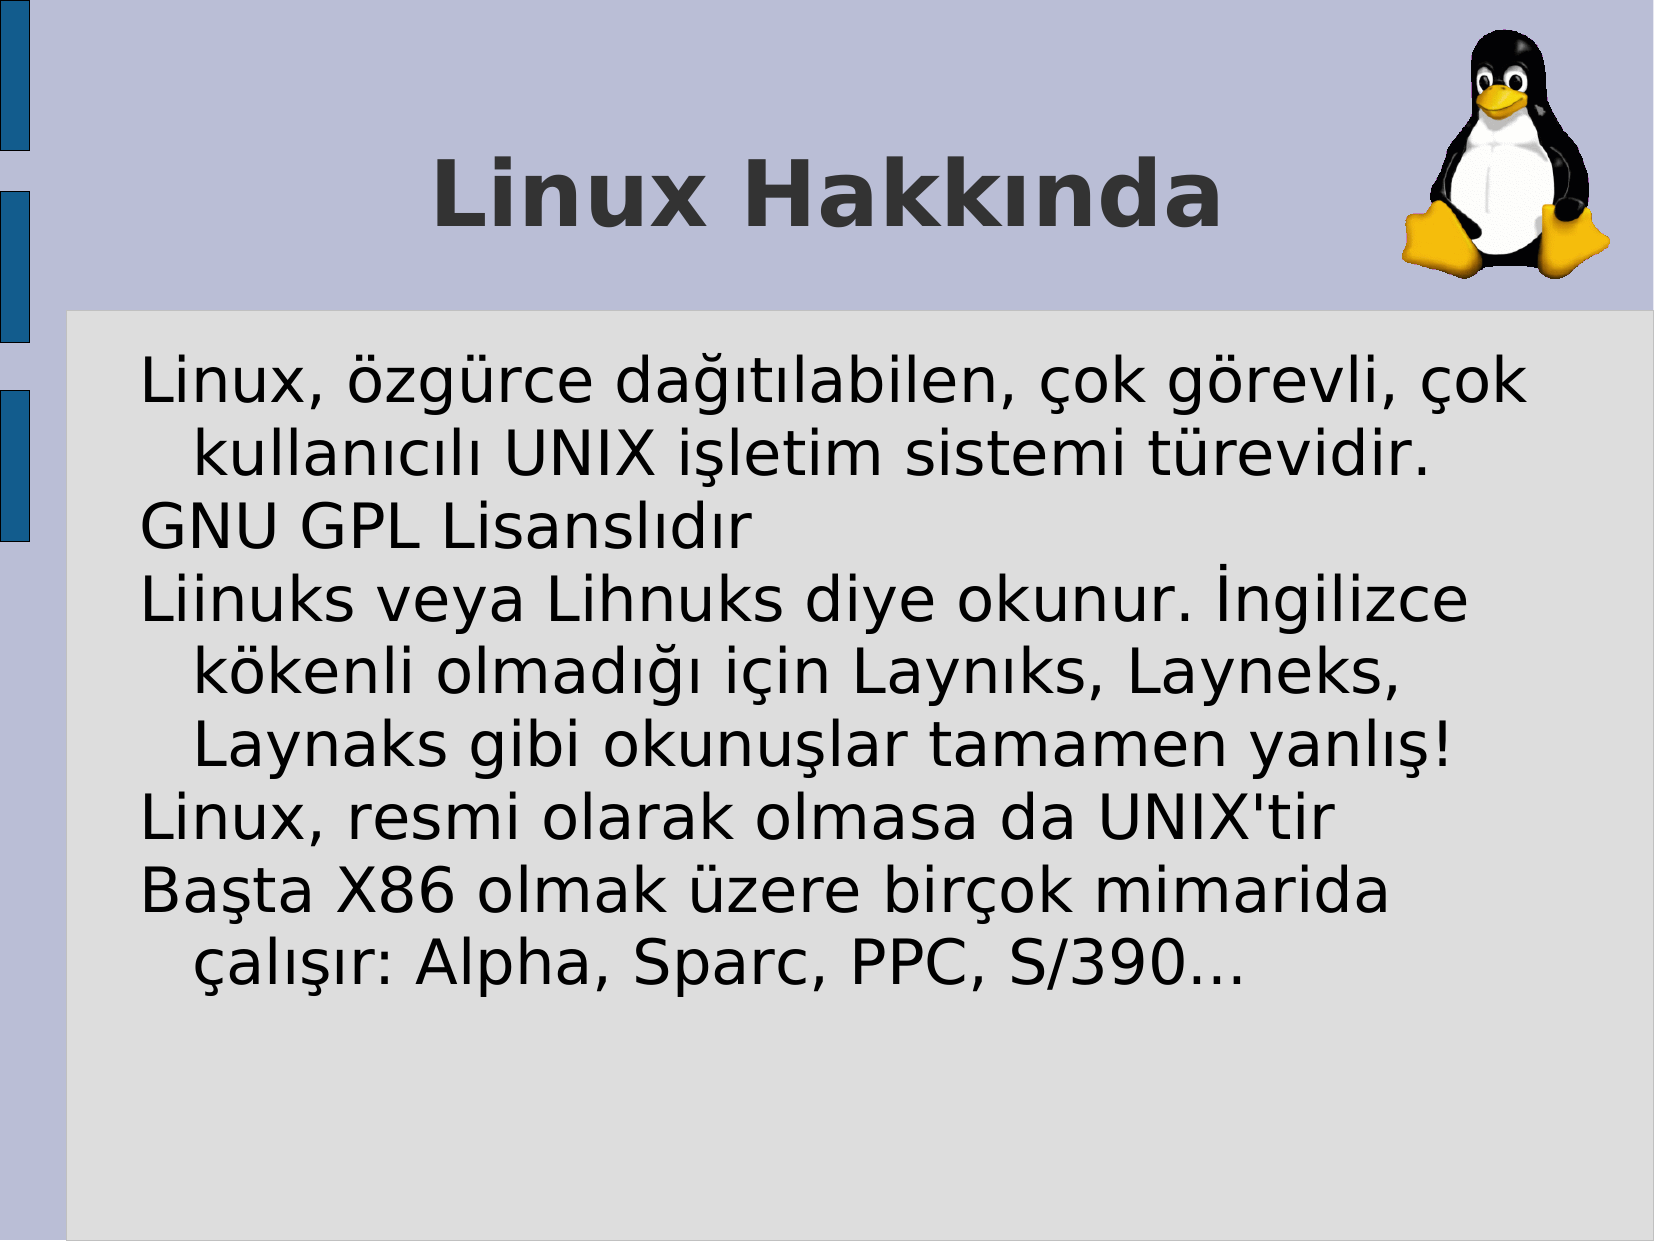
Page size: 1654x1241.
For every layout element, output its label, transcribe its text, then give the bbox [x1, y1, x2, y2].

list Linux, özgürce dağıtılabilen, çok görevli, çok kullanıcılı UNIX işletim sistemi türevidir. GNU GPL Lisanslıdır Liinuks veya Lihnuks diye okunur. İngilizce kökenli olmadığı için Laynıks, Layneks, Laynaks gibi okunuşlar tamamen yanlış! Linux, resmi olarak olmasa da UNIX'tir Başta X86 olmak üzere birçok mimarida çalışır: Alpha, Sparc, PPC, S/390... [121, 344, 1534, 1127]
picture [1381, 0, 1654, 301]
title Linux Hakkında [121, 91, 1381, 299]
